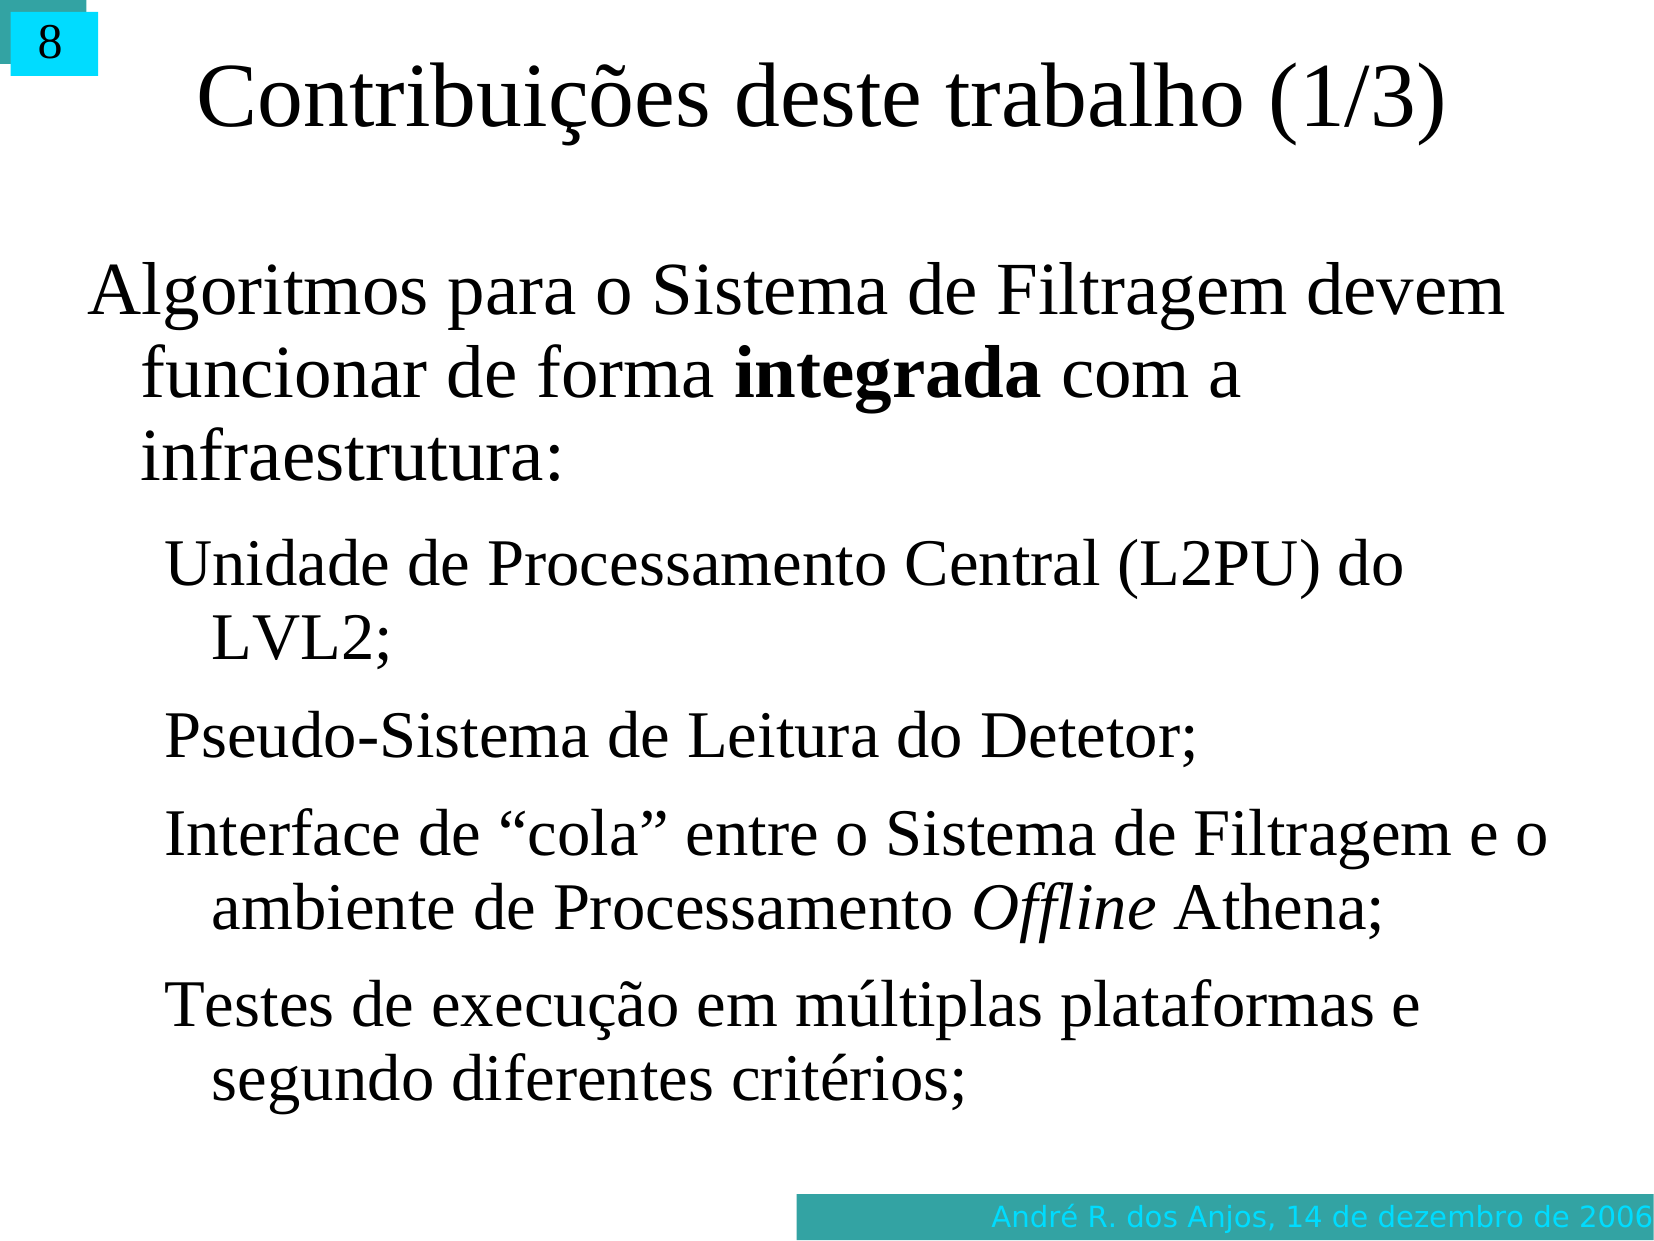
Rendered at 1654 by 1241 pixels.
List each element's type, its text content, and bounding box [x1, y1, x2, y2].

title Contribuições deste trabalho (1/3) [116, 37, 1529, 154]
list Algoritmos para o Sistema de Filtragem devem funcionar de forma integrada com a infraestrutura: Unidade de Processamento Central (L2PU) do LVL2; Pseudo-Sistema de Leitura do Detetor; Interface de “cola” entre o Sistema de Filtragem e o ambiente de Processamento Offline Athena; Testes de execução em múltiplas plataformas e segundo diferentes critérios; [69, 247, 1582, 1116]
